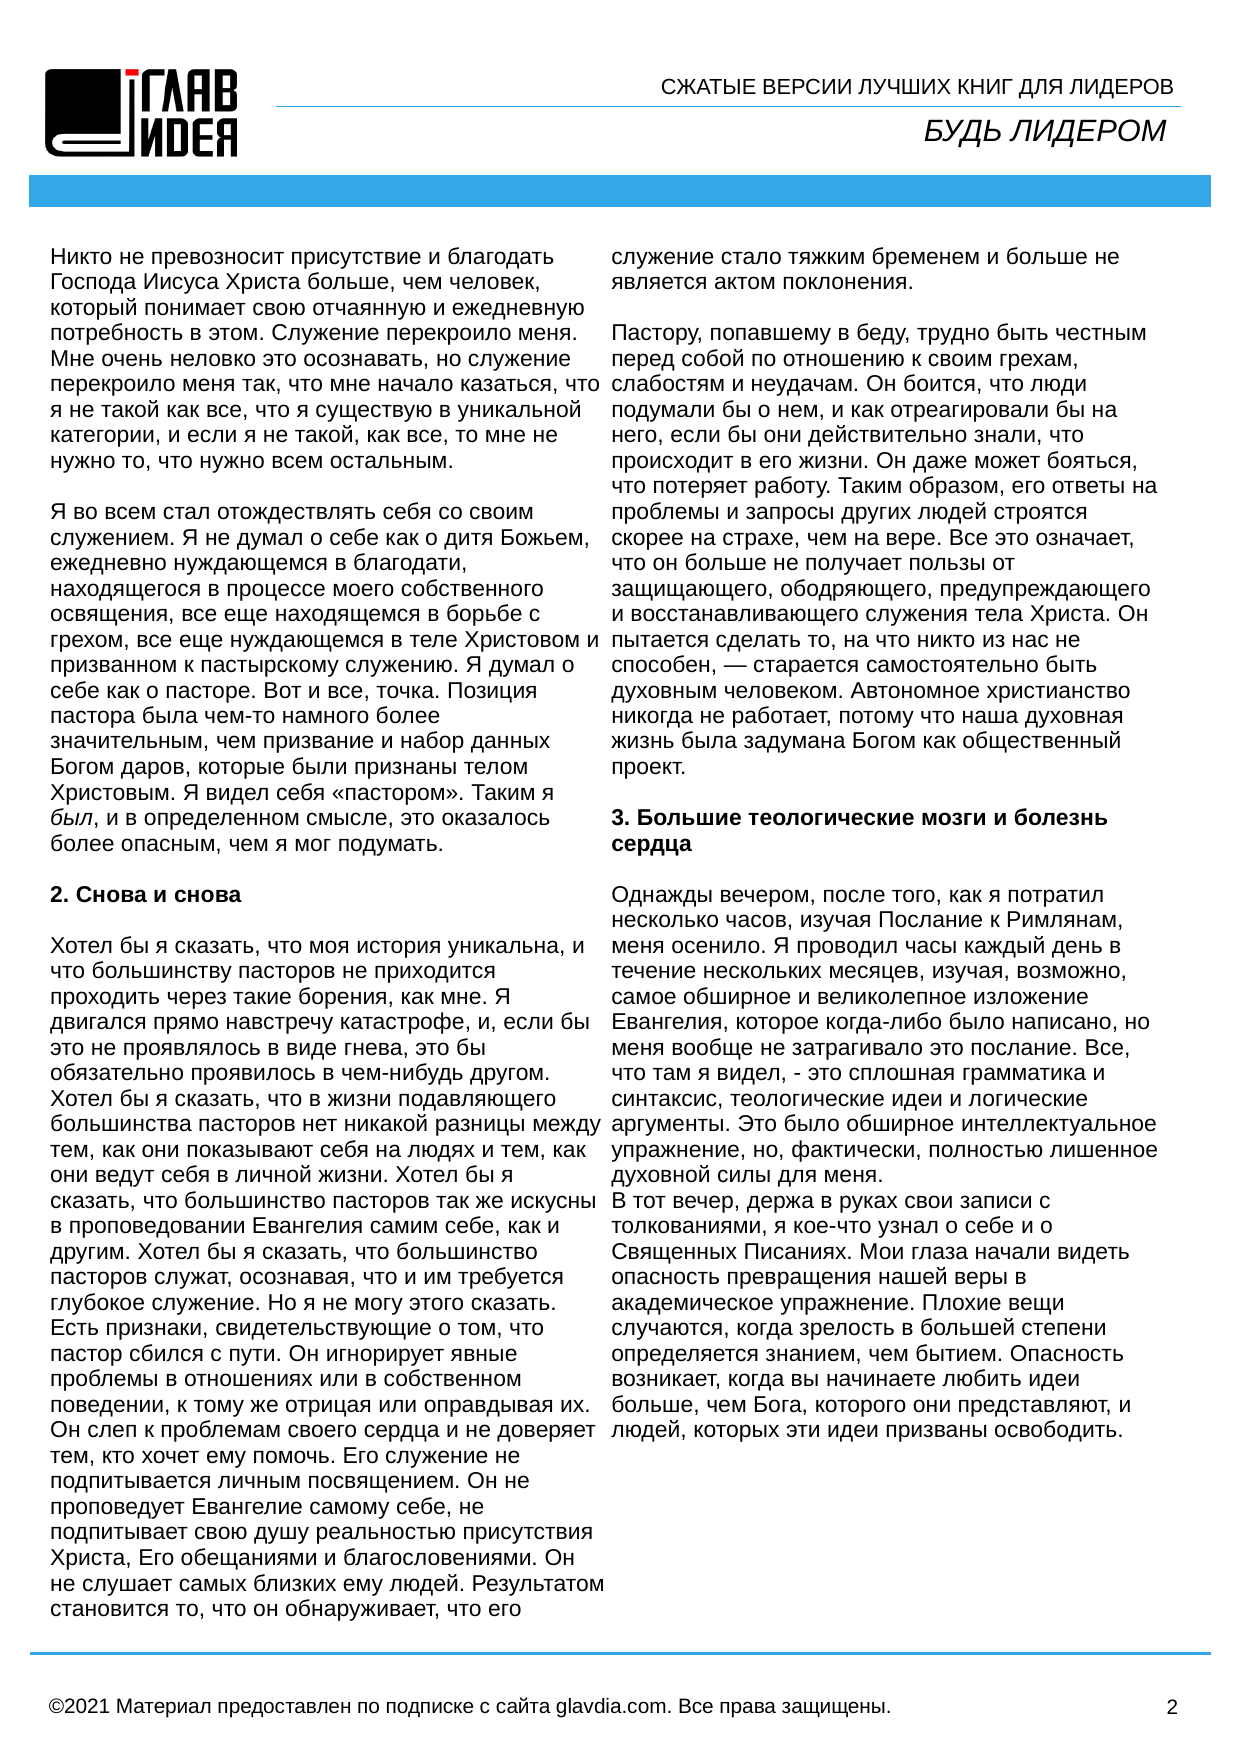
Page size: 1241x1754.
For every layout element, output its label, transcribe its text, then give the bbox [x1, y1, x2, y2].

text_box БУДЬ ЛИДЕРОМ [747, 107, 1182, 170]
picture [45, 69, 237, 157]
text_box Никто не превозносит присутствие и благодать Господа Иисуса Христа больше, чем человек, который понимает свою отчаянную и ежедневную потребность в этом. Служение перекроило меня. Мне очень неловко это осознавать, но служение перекроило меня так, что мне начало казаться, что я не такой как все, что я существую в уникальной категории, и если я не такой, как все, то мне не нужно то, что нужно всем остальным. Я во всем стал отождествлять себя со своим служением. Я не думал о себе как о дитя Божьем, ежедневно нуждающемся в благодати, находящегося в процессе моего собственного освящения, все еще находящемся в борьбе с грехом, все еще нуждающемся в теле Христовом и призванном к пастырскому служению. Я думал о себе как о пасторе. Вот и все, точка. Позиция пастора была чем-то намного более значительным, чем призвание и набор данных Богом даров, которые были признаны телом Христовым. Я видел себя «пастором». Таким я был, и в определенном смысле, это оказалось более опасным, чем я мог подумать. 2. Снова и снова Хотел бы я сказать, что моя история уникальна, и что большинству пасторов не приходится проходить через такие борения, как мне. Я двигался прямо навстречу катастрофе, и, если бы это не проявлялось в виде гнева, это бы обязательно проявилось в чем-нибудь другом. Хотел бы я сказать, что в жизни подавляющего большинства пасторов нет никакой разницы между тем, как они показывают себя на людях и тем, как они ведут себя в личной жизни. Хотел бы я сказать, что большинство пасторов так же искусны в проповедовании Евангелия самим себе, как и другим. Хотел бы я сказать, что большинство пасторов служат, осознавая, что и им требуется глубокое служение. Но я не могу этого сказать. Есть признаки, свидетельствующие о том, что пастор сбился с пути. Он игнорирует явные проблемы в отношениях или в собственном поведении, к тому же отрицая или оправдывая их. Он слеп к проблемам своего сердца и не доверяет тем, кто хочет ему помочь. Его служение не подпитывается личным посвящением. Он не проповедует Евангелие самому себе, не подпитывает свою душу реальностью присутствия Христа, Его обещаниями и благословениями. Он не слушает самых близких ему людей. Результатом становится то, что он обнаруживает, что его служение стало тяжким бременем и больше не является актом поклонения. Пастору, попавшему в беду, трудно быть честным перед собой по отношению к своим грехам, слабостям и неудачам. Он боится, что люди подумали бы о нем, и как отреагировали бы на него, если бы они действительно знали, что происходит в его жизни. Он даже может бояться, что потеряет работу. Таким образом, его ответы на проблемы и запросы других людей строятся скорее на страхе, чем на вере. Все это означает, что он больше не получает пользы от защищающего, ободряющего, предупреждающего и восстанавливающего служения тела Христа. Он пытается сделать то, на что никто из нас не способен, — старается самостоятельно быть духовным человеком. Автономное христианство никогда не работает, потому что наша духовная жизнь была задумана Богом как общественный проект. 3. Большие теологические мозги и болезнь сердца Однажды вечером, после того, как я потратил несколько часов, изучая Послание к Римлянам, меня осенило. Я проводил часы каждый день в течение нескольких месяцев, изучая, возможно, самое обширное и великолепное изложение Евангелия, которое когда-либо было написано, но меня вообще не затрагивало это послание. Все, что там я видел, - это сплошная грамматика и синтаксис, теологические идеи и логические аргументы. Это было обширное интеллектуальное упражнение, но, фактически, полностью лишенное духовной силы для меня. В тот вечер, держа в руках свои записи с толкованиями, я кое-что узнал о себе и о Священных Писаниях. Мои глаза начали видеть опасность превращения нашей веры в академическое упражнение. Плохие вещи случаются, когда зрелость в большей степени определяется знанием, чем бытием. Опасность возникает, когда вы начинаете любить идеи больше, чем Бога, которого они представляют, и людей, которых эти идеи призваны освободить. [29, 236, 1182, 1629]
title СЖАТЫЕ ВЕРСИИ ЛУЧШИХ КНИГ ДЛЯ ЛИДЕРОВ [464, 62, 1182, 106]
title СЖАТЫЕ ВЕРСИИ ЛУЧШИХ КНИГ ДЛЯ ЛИДЕРОВ [464, 107, 747, 111]
text_box [29, 175, 1211, 207]
